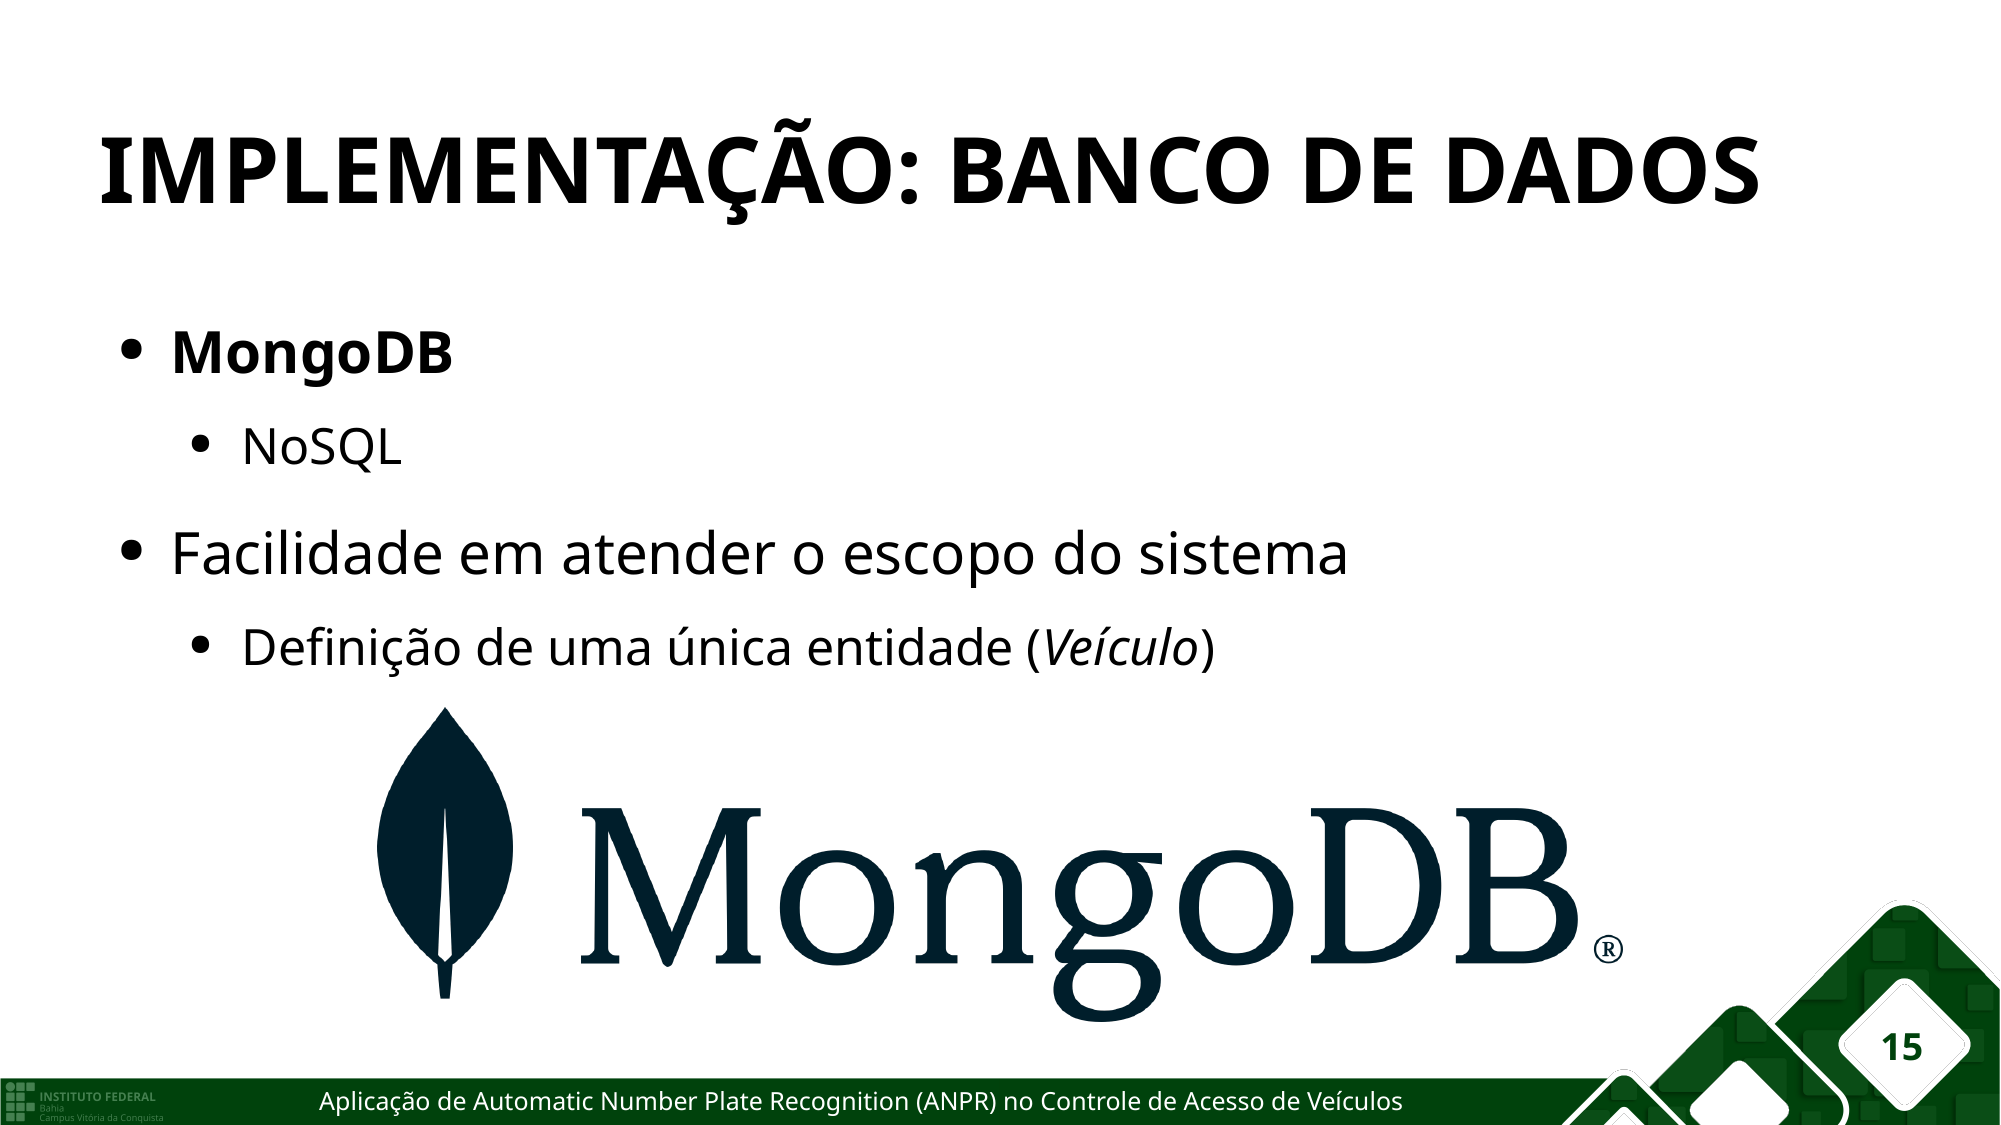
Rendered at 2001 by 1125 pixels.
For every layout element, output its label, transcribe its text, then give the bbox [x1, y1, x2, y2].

picture [0, 707, 2000, 1125]
title IMPLEMENTAÇÃO: BANCO DE DADOS [99, 59, 1900, 277]
list MongoDB NoSQL Facilidade em atender o escopo do sistema Definição de uma única entidade (Veículo) [99, 299, 1900, 1014]
